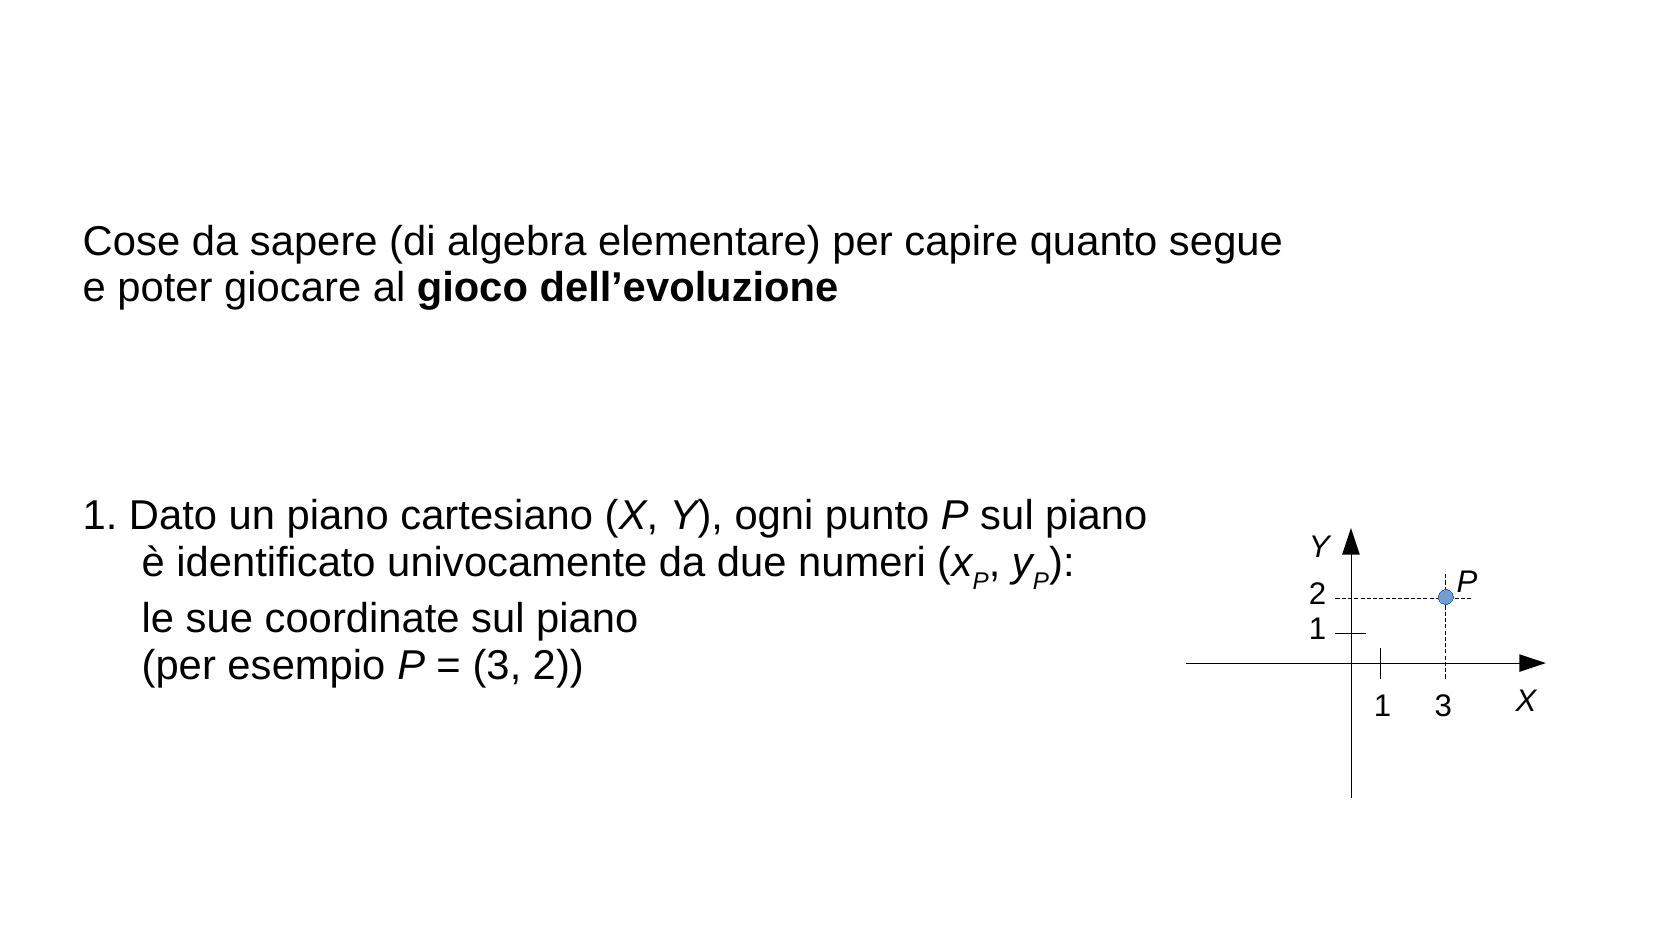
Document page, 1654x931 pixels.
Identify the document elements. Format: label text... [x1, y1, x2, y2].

text_box 1 [1294, 626, 1355, 662]
text_box Y [1294, 521, 1355, 579]
list Cose da sapere (di algebra elementare) per capire quanto segue e poter giocare al gioco dell’evoluzione 1. Dato un piano cartesiano (X, Y), ogni punto P sul piano è identificato univocamente da due numeri (xP, yP): le sue coordinate sul piano (per esempio P = (3, 2)) [82, 217, 1336, 758]
text_box 3 [1419, 681, 1480, 739]
text_box X [1500, 675, 1561, 733]
text_box 2 [1294, 579, 1355, 626]
text_box 1 [1359, 681, 1419, 739]
text_box P [1441, 557, 1502, 615]
